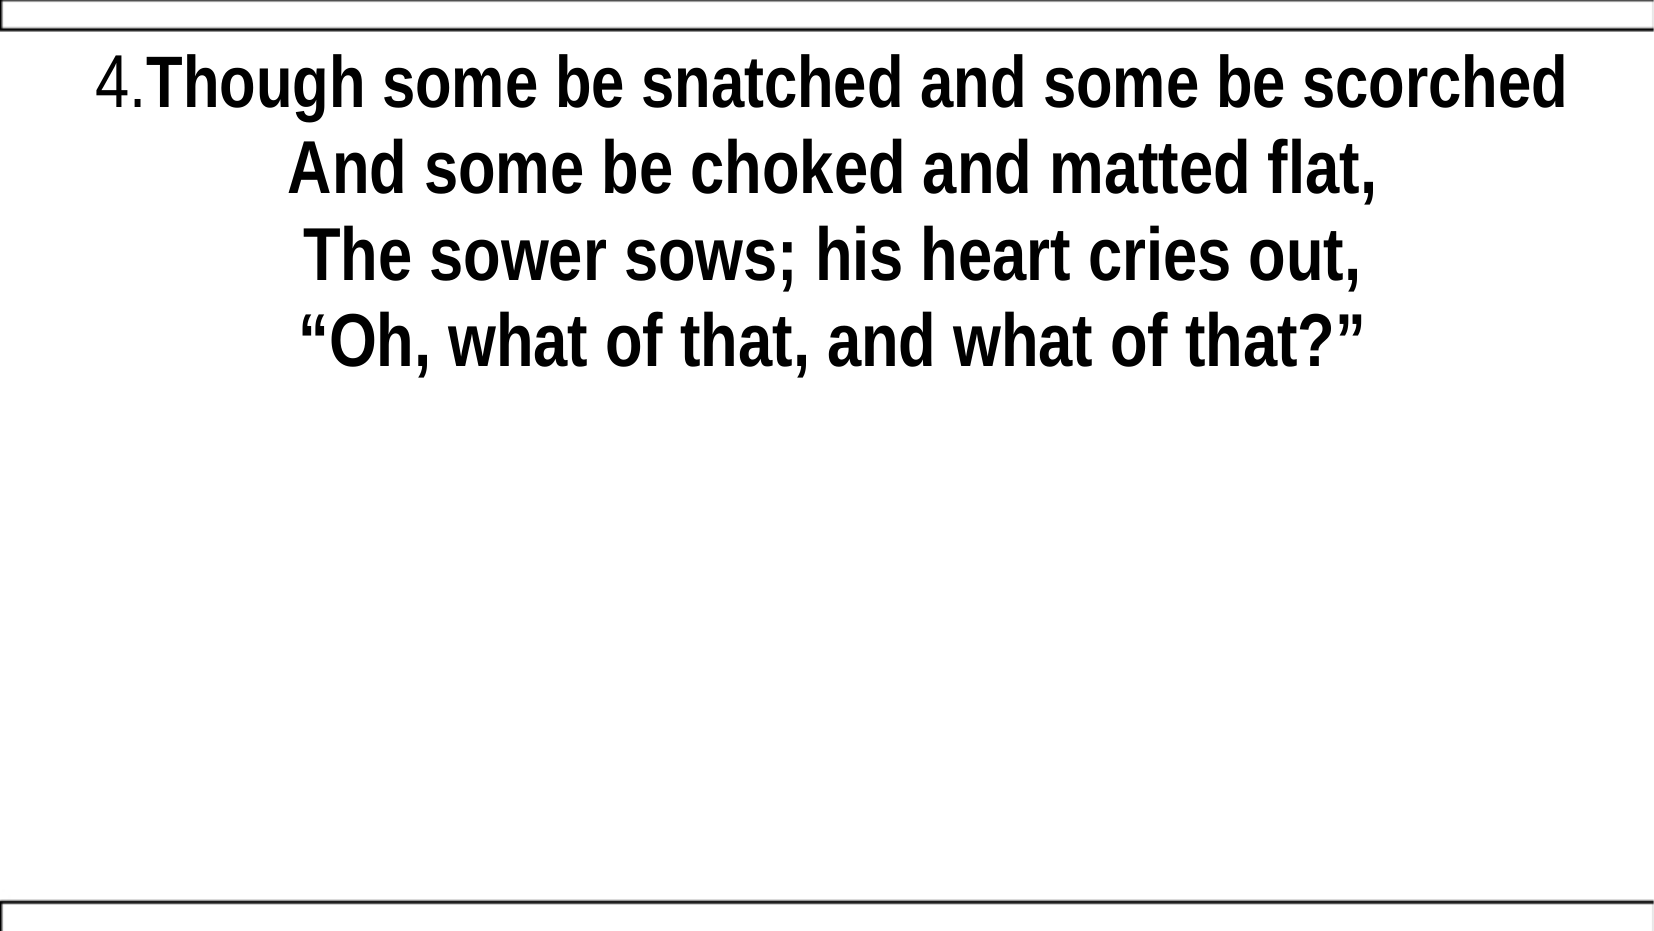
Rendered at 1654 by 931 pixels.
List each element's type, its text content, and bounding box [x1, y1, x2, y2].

text_box 4.Though some be snatched and some be scorched And some be choked and matted flat, The sower sows; his heart cries out, “Oh, what of that, and what of that?” [75, 30, 1591, 406]
picture [0, 0, 1654, 931]
